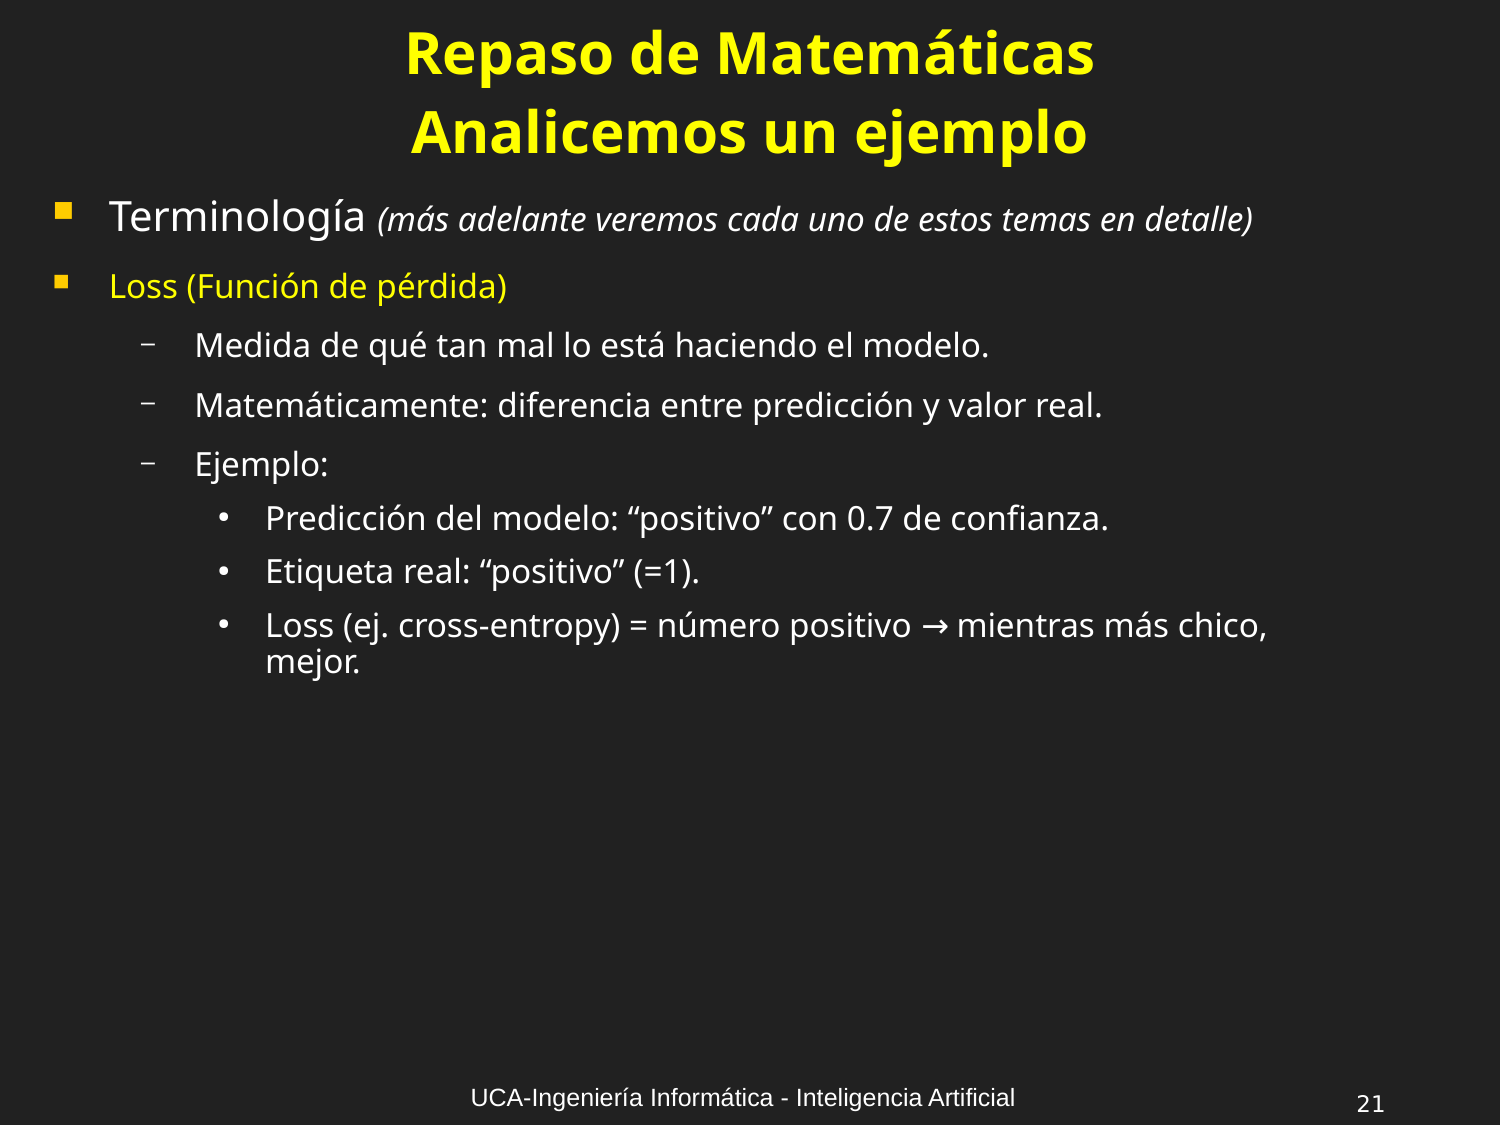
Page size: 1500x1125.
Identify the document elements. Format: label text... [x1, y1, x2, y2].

list Terminología (más adelante veremos cada uno de estos temas en detalle) Loss (Función de pérdida) Medida de qué tan mal lo está haciendo el modelo. Matemáticamente: diferencia entre predicción y valor real. Ejemplo: Predicción del modelo: “positivo” con 0.7 de confianza. Etiqueta real: “positivo” (=1). Loss (ej. cross-entropy) = número positivo → mientras más chico, mejor. [37, 187, 1388, 901]
title Repaso de Matemáticas Analicemos un ejemplo [75, 33, 1426, 150]
